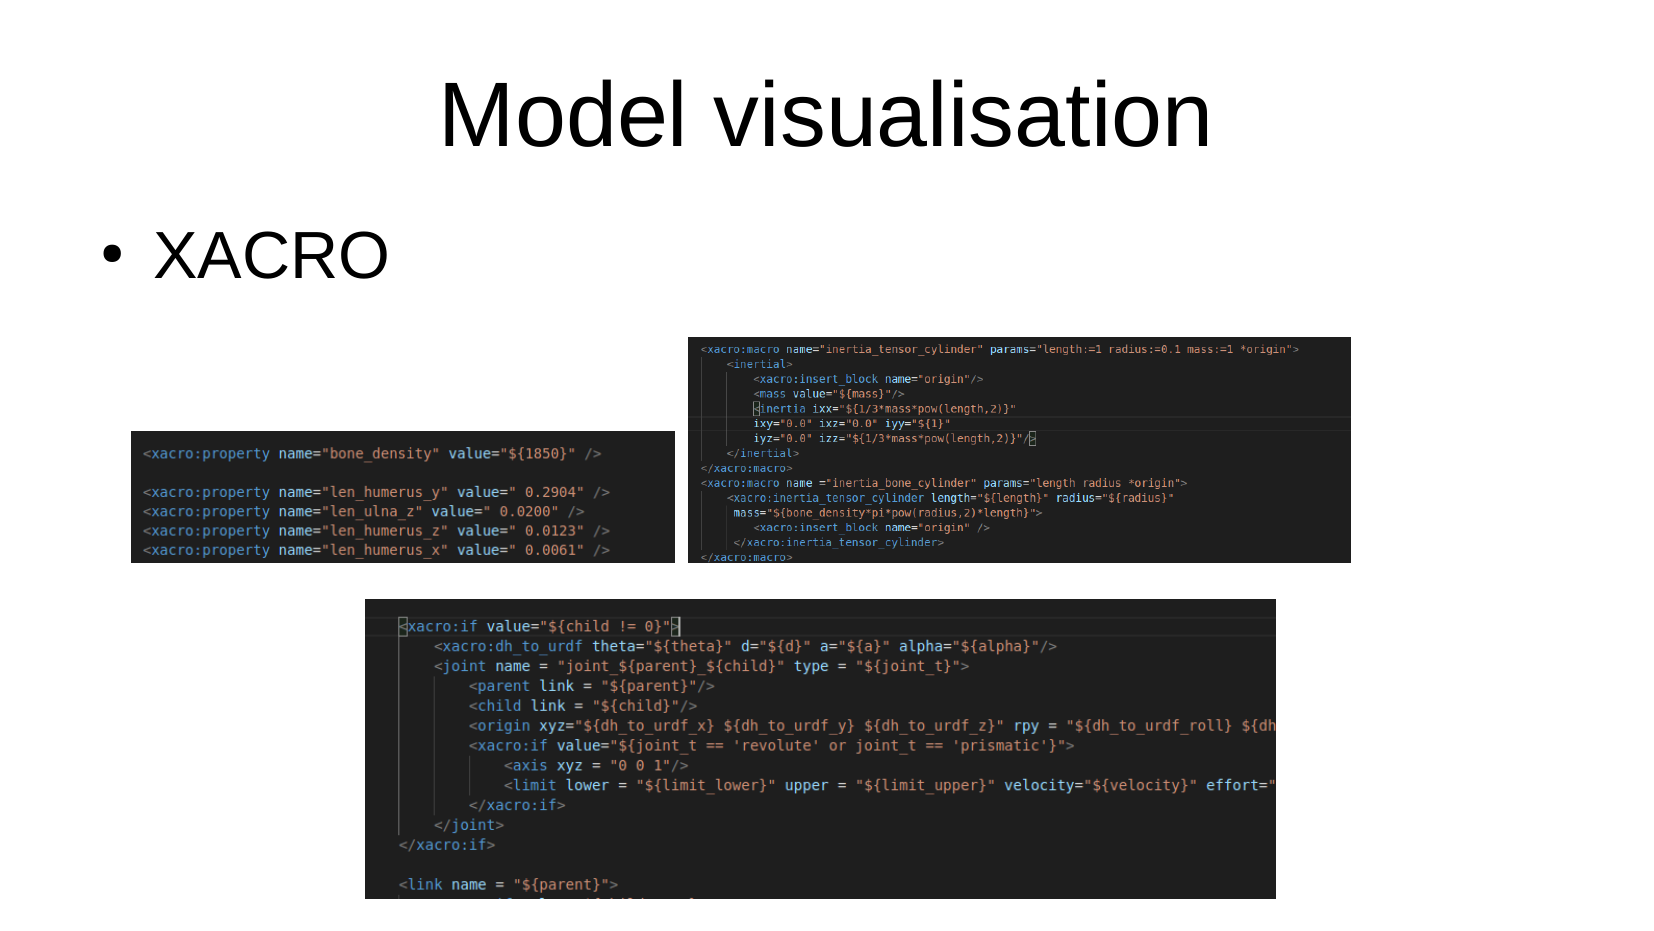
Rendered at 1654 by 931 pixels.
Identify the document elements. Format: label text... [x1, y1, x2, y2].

picture [365, 599, 1276, 899]
picture [688, 337, 1351, 563]
picture [131, 431, 676, 563]
list XACRO [82, 217, 1571, 758]
title Model visualisation [82, 37, 1571, 193]
